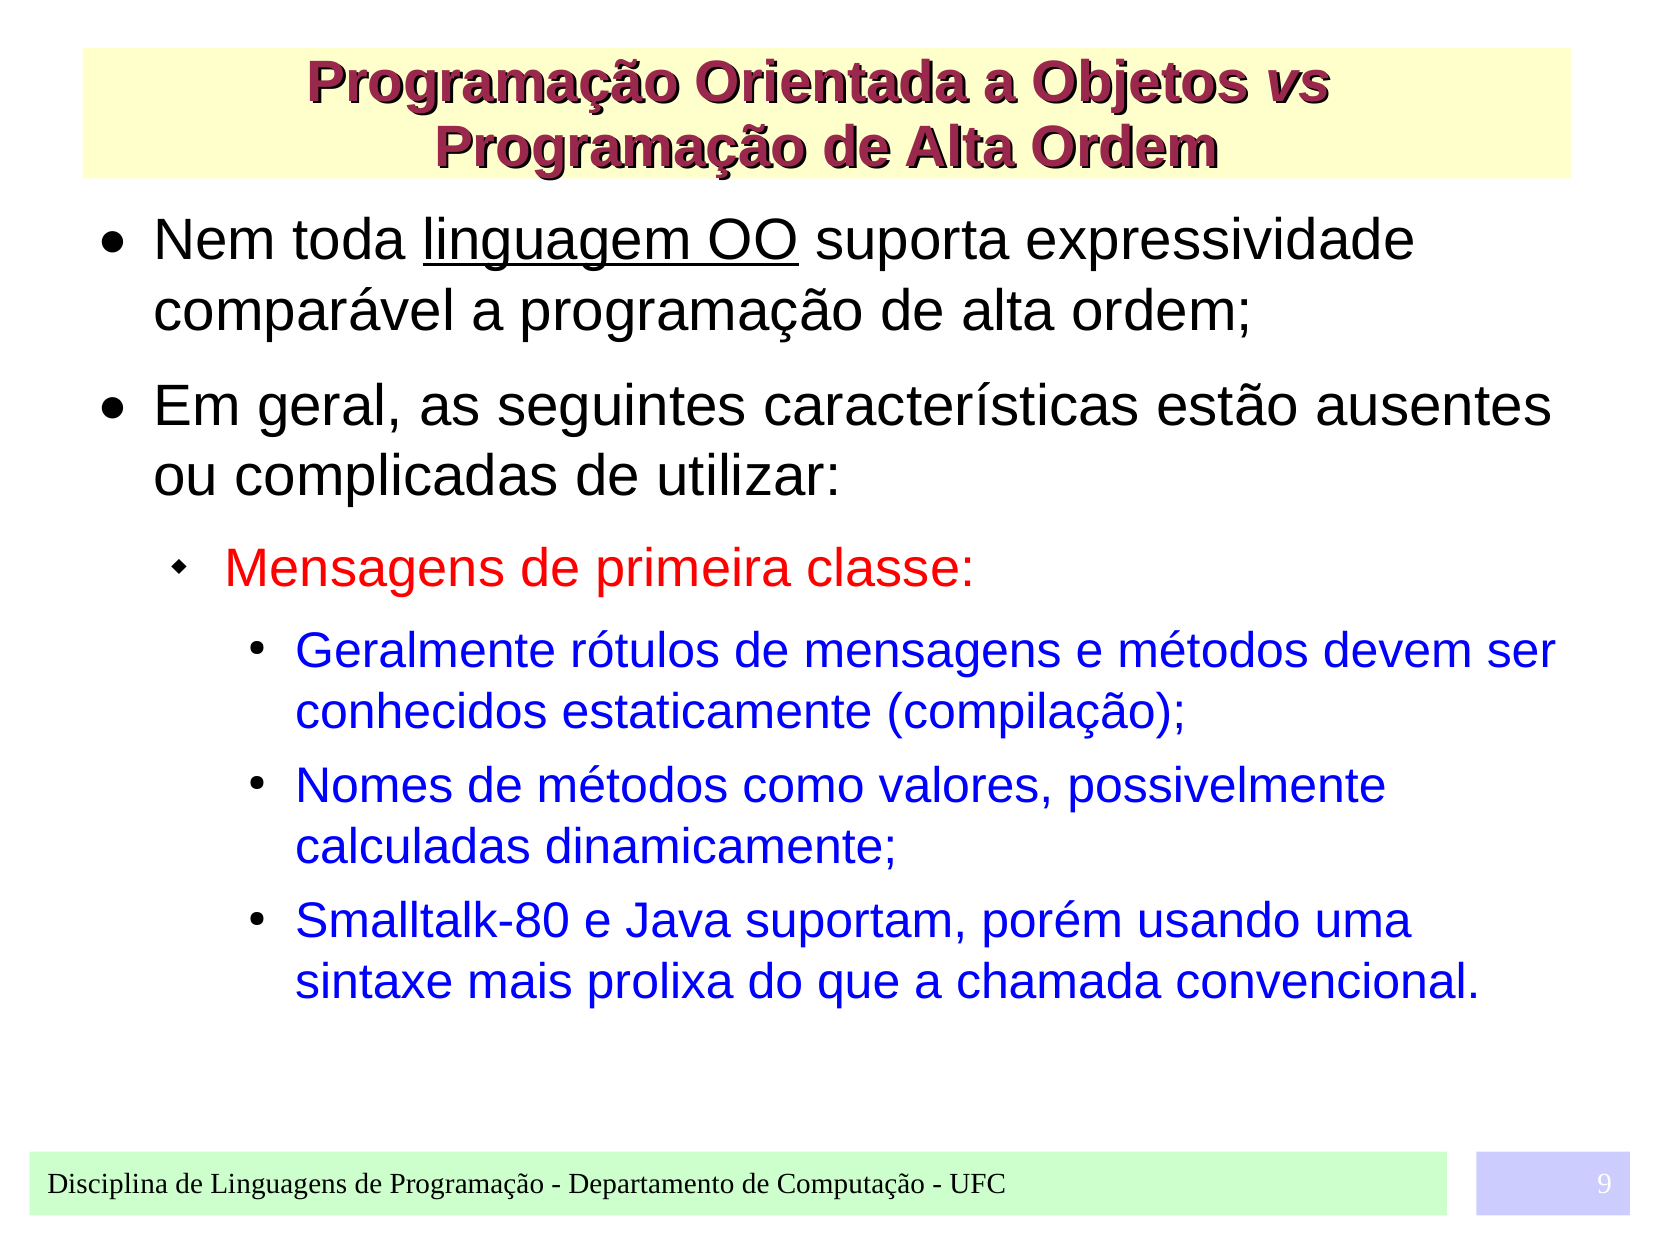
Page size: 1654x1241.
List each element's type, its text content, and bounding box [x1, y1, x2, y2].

title Programação Orientada a Objetos vs Programação de Alta Ordem [82, 48, 1571, 179]
list Nem toda linguagem OO suporta expressividade comparável a programação de alta ordem; Em geral, as seguintes características estão ausentes ou complicadas de utilizar: Mensagens de primeira classe: Geralmente rótulos de mensagens e métodos devem ser conhecidos estaticamente (compilação); Nomes de métodos como valores, possivelmente calculadas dinamicamente; Smalltalk-80 e Java suportam, porém usando uma sintaxe mais prolixa do que a chamada convencional. [82, 206, 1571, 1137]
